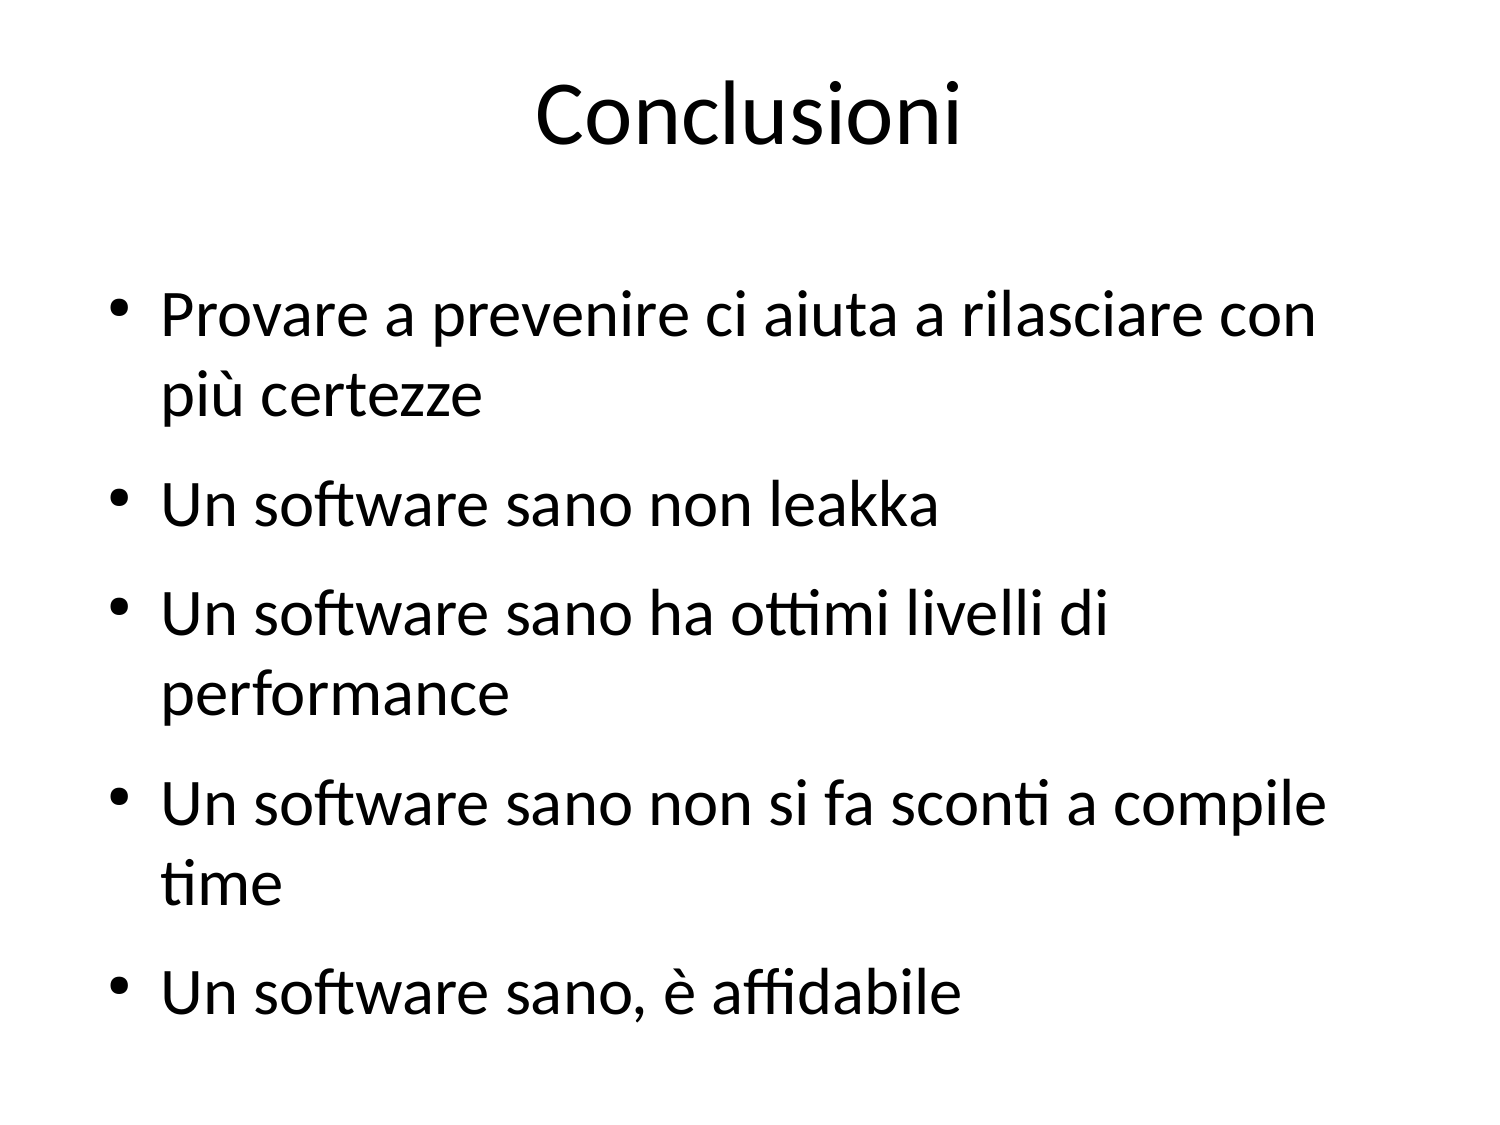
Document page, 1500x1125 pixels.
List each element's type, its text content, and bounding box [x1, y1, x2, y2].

list Provare a prevenire ci aiuta a rilasciare con più certezze Un software sano non leakka Un software sano ha ottimi livelli di performance Un software sano non si fa sconti a compile time Un software sano, è affidabile [75, 262, 1425, 1005]
title Conclusioni [75, 45, 1425, 233]
